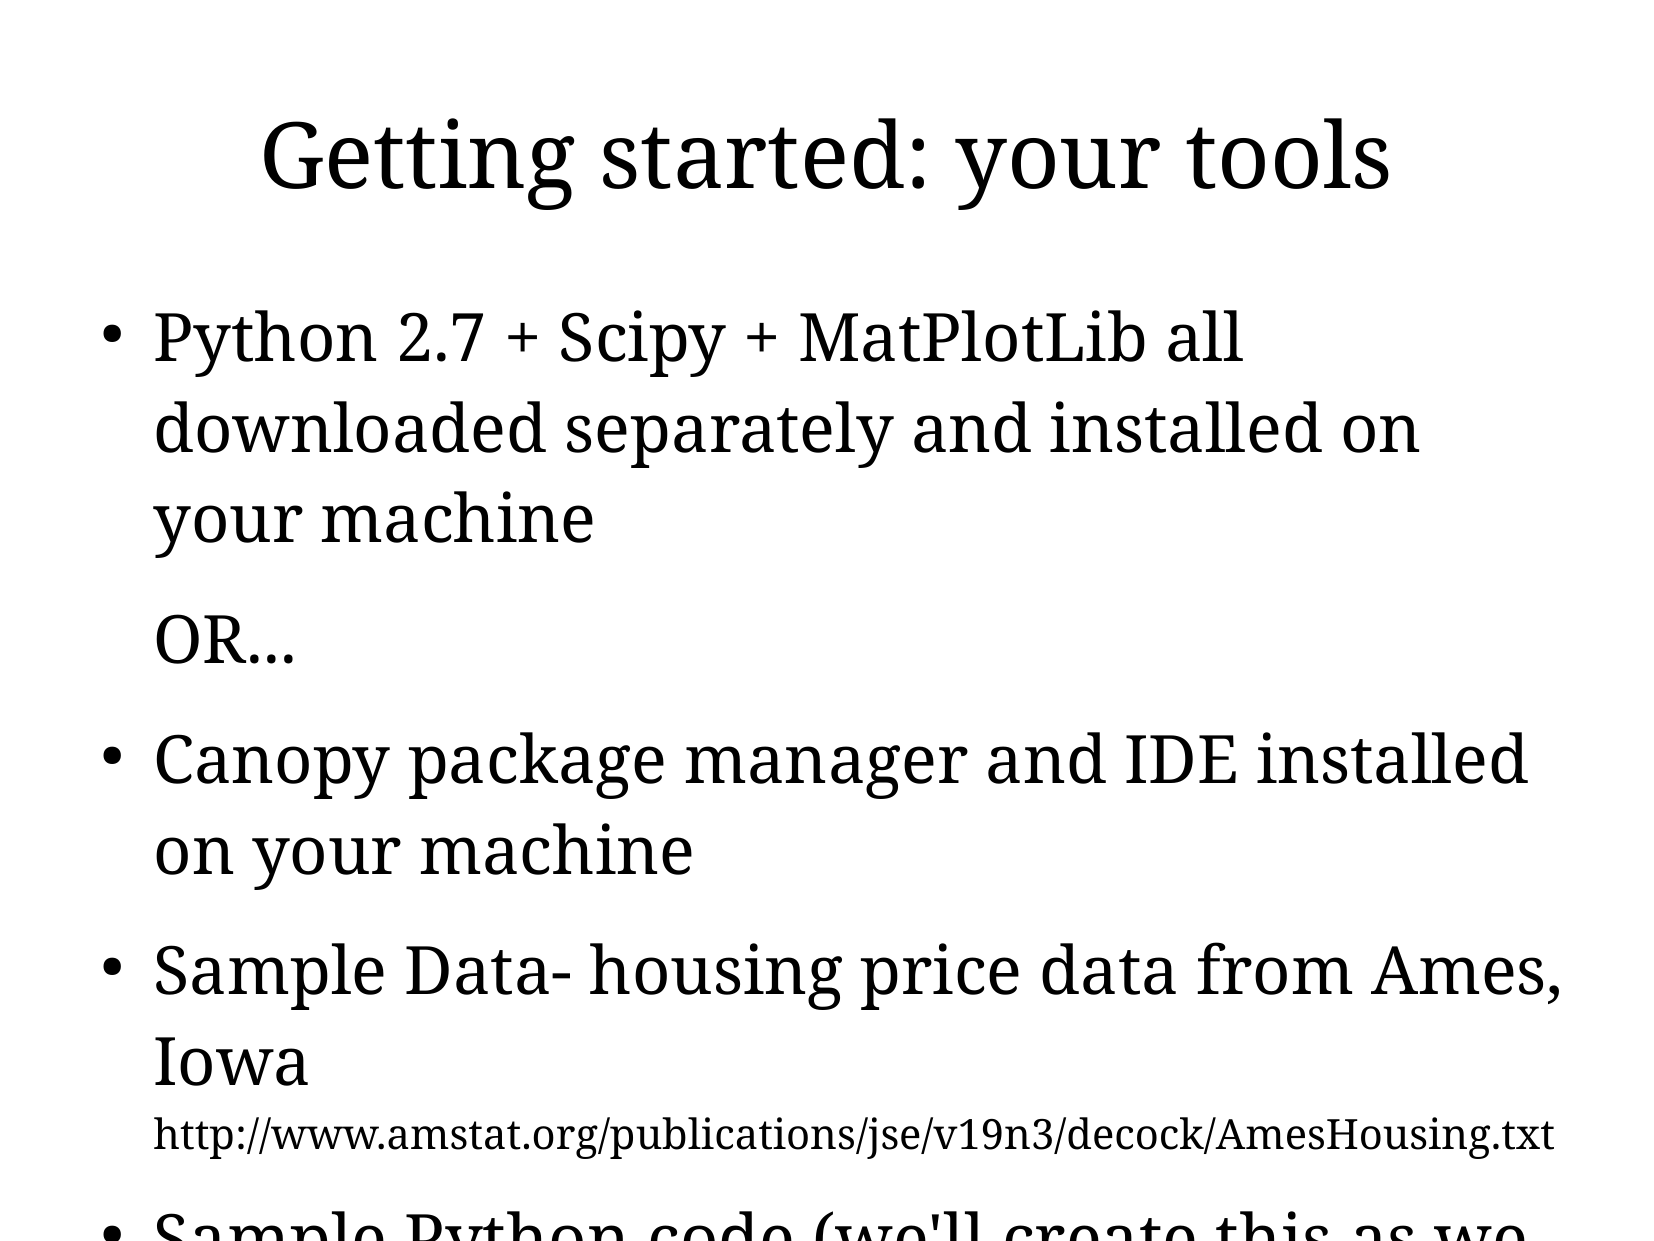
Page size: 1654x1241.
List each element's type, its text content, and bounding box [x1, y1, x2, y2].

list Python 2.7 + Scipy + MatPlotLib all downloaded separately and installed on your machine OR... Canopy package manager and IDE installed on your machine Sample Data- housing price data from Ames, Iowa http://www.amstat.org/publications/jse/v19n3/decock/AmesHousing.txt Sample Python code (we'll create this as we go) [82, 290, 1571, 1138]
title Getting started: your tools [82, 49, 1571, 257]
